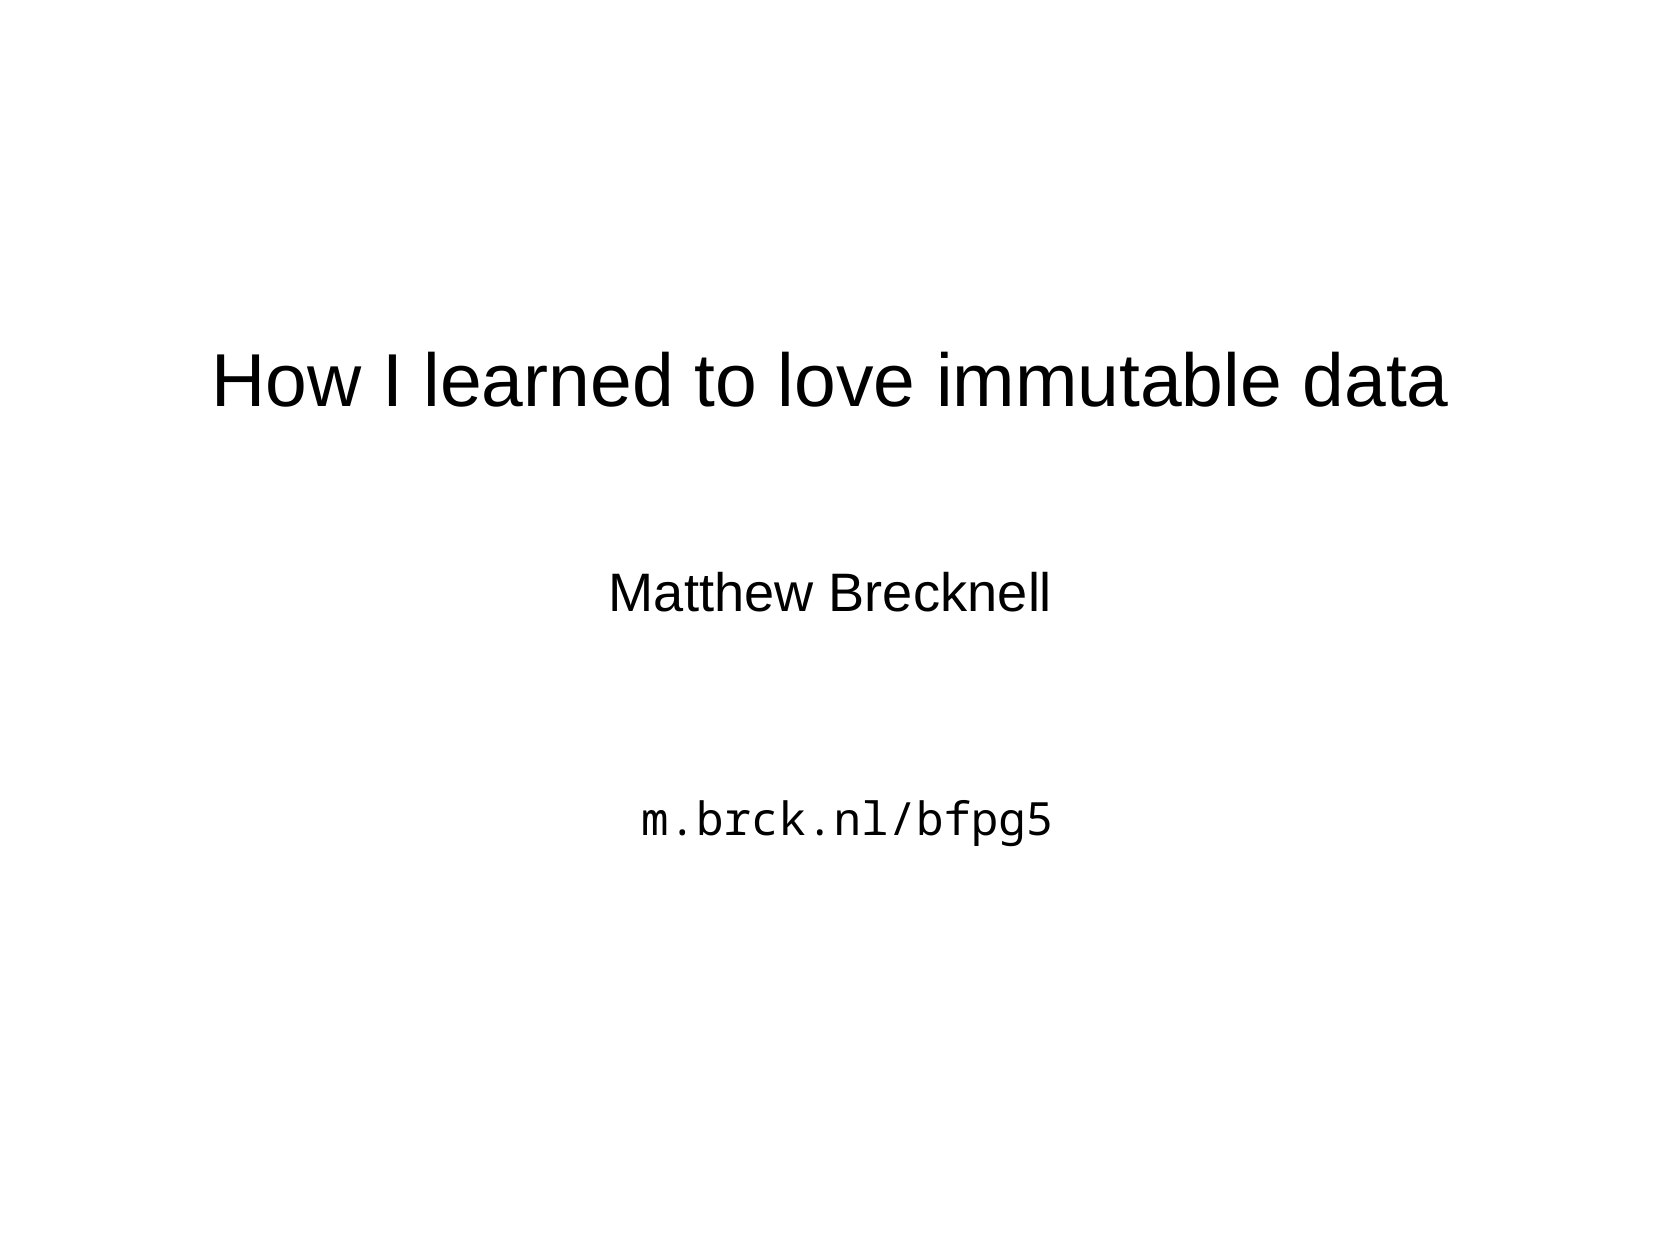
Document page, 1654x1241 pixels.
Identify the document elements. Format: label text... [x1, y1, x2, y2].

text_box Matthew Brecknell [594, 555, 1067, 631]
text_box How I learned to love immutable data [196, 330, 1465, 430]
text_box m.brck.nl/bfpg5 [626, 779, 1035, 848]
